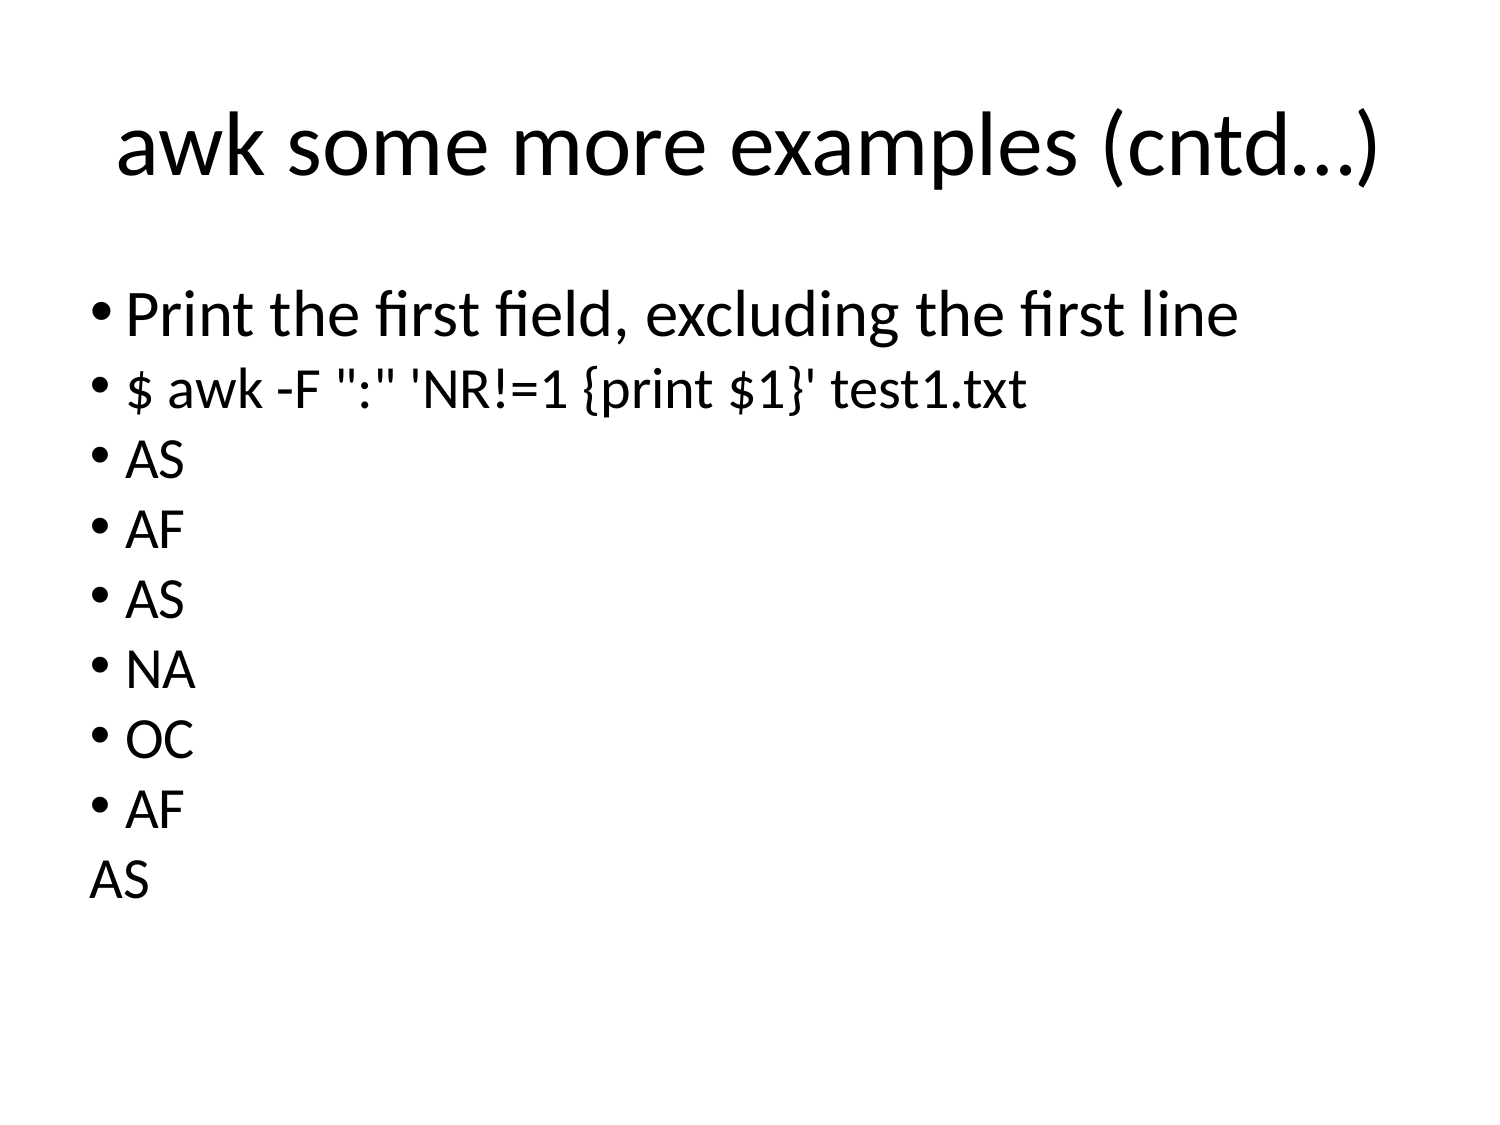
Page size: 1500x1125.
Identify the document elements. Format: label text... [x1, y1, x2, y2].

text_box Print the first field, excluding the first line $ awk -F ":" 'NR!=1 {print $1}' test1.txt AS AF AS NA OC AF AS [74, 262, 1463, 1005]
text_box awk some more examples (cntd…) [75, 45, 1425, 233]
